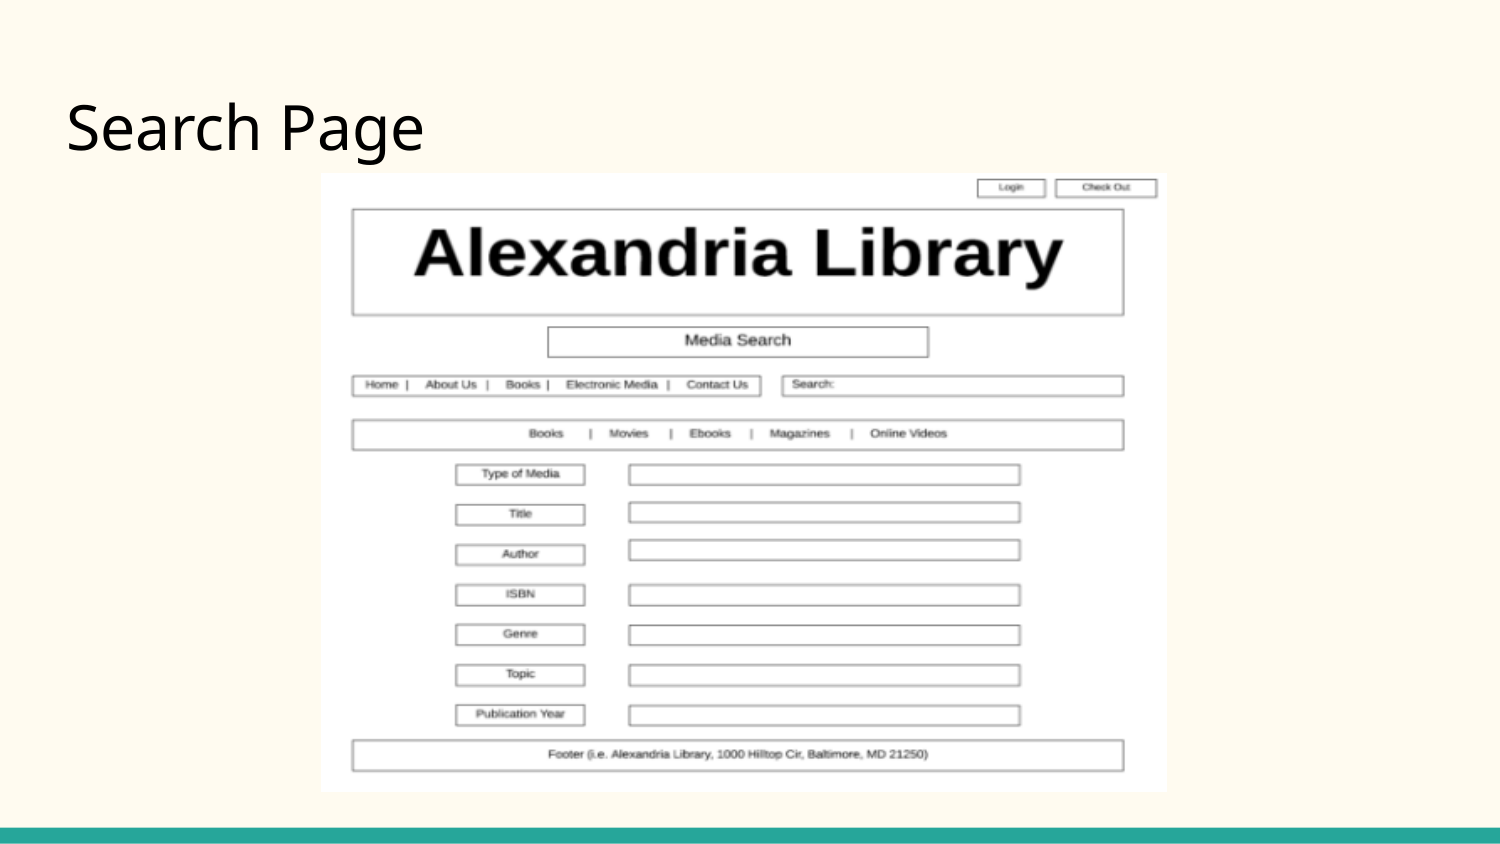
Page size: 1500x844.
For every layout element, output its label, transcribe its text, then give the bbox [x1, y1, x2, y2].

picture [321, 173, 1167, 792]
title Search Page [51, 72, 1449, 174]
